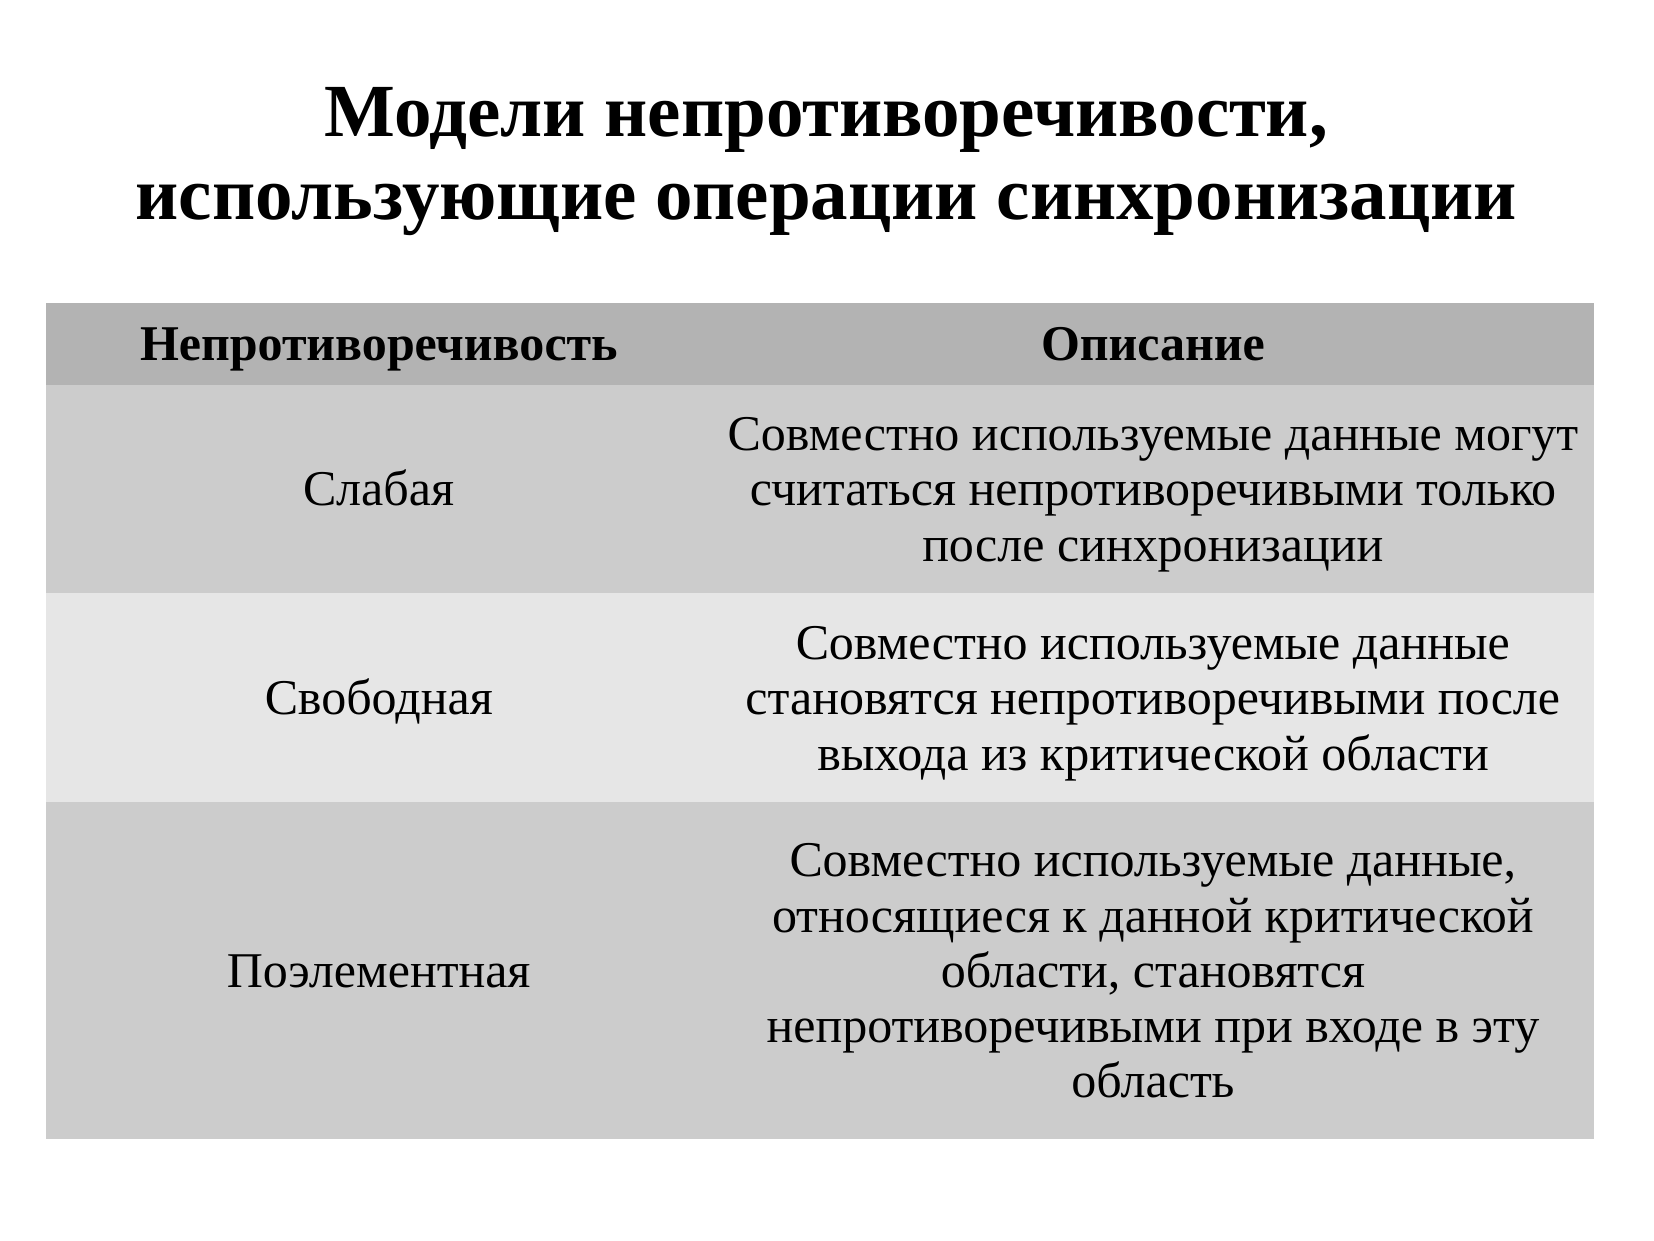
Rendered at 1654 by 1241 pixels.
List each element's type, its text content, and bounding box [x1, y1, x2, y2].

title Модели непротиворечивости, использующие операции синхронизации [82, 49, 1571, 257]
table_cell Совместно используемые данные становятся непротиворечивыми после выхода из критической области [712, 593, 1594, 802]
table_header Описание [712, 303, 1594, 385]
table_cell Слабая [46, 385, 712, 593]
table_header Непротиворечивость [46, 303, 712, 385]
table_cell Свободная [46, 593, 712, 802]
table_cell Поэлементная [46, 802, 712, 1139]
table_cell Совместно используемые данные, относящиеся к данной критической области, становятся непротиворечивыми при входе в эту область [712, 802, 1594, 1139]
table_cell Совместно используемые данные могут считаться непротиворечивыми только после синхронизации [712, 385, 1594, 593]
